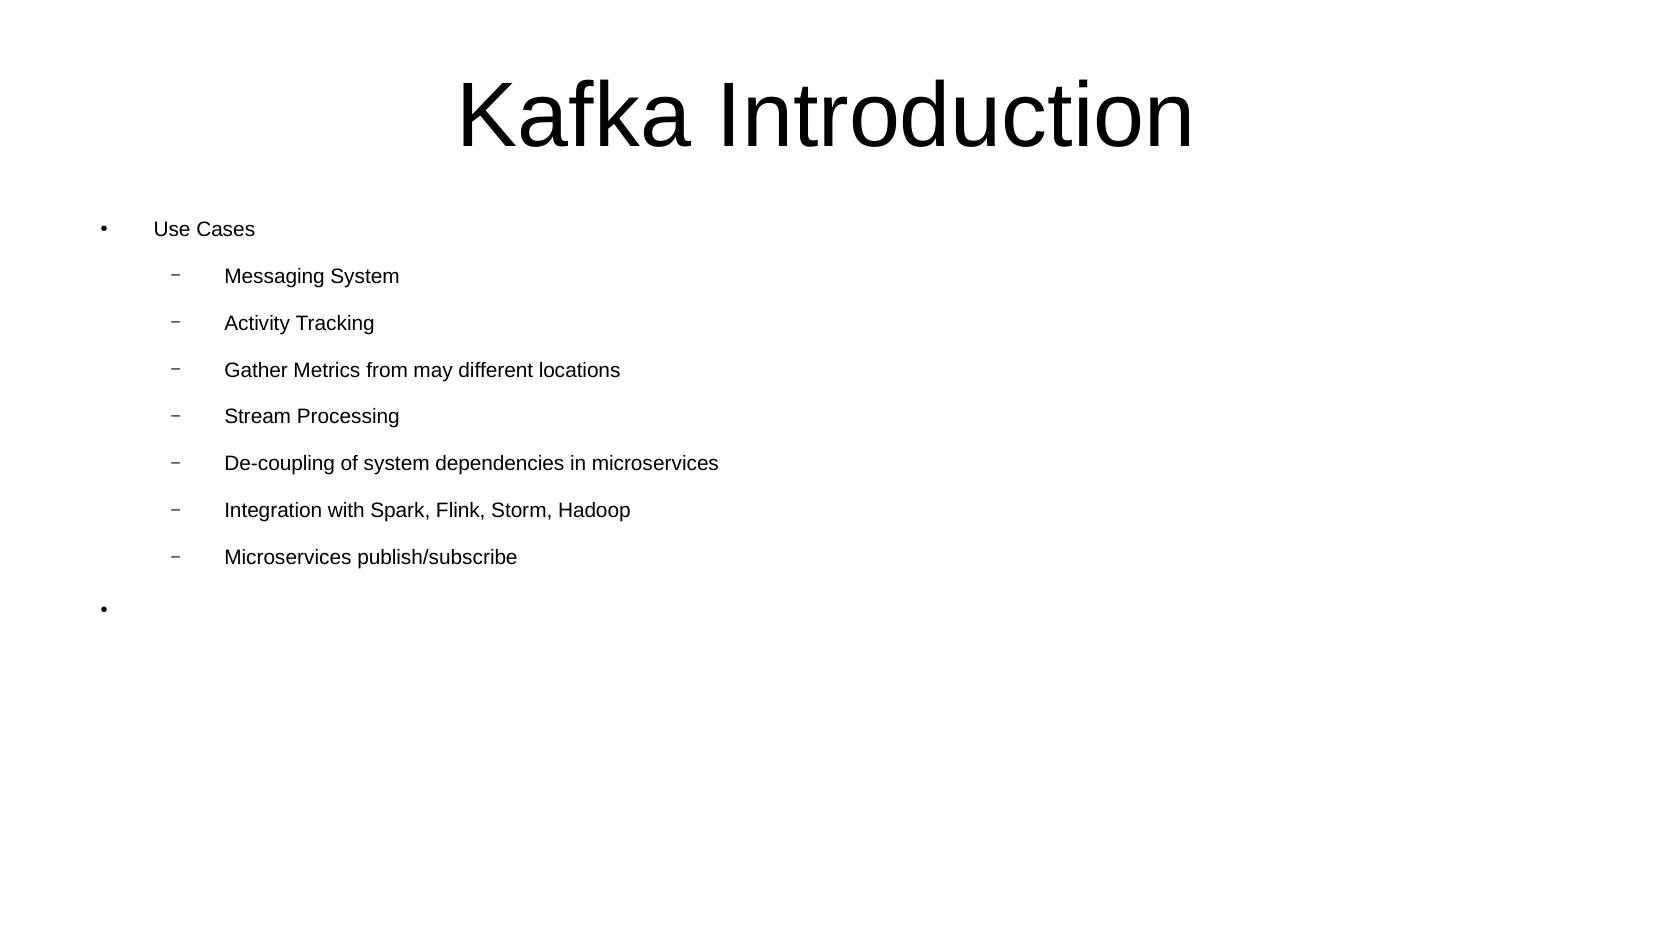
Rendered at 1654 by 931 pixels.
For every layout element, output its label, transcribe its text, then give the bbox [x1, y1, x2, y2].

list Use Cases Messaging System Activity Tracking Gather Metrics from may different locations Stream Processing De-coupling of system dependencies in microservices Integration with Spark, Flink, Storm, Hadoop Microservices publish/subscribe [82, 217, 1613, 901]
title Kafka Introduction [82, 37, 1571, 193]
